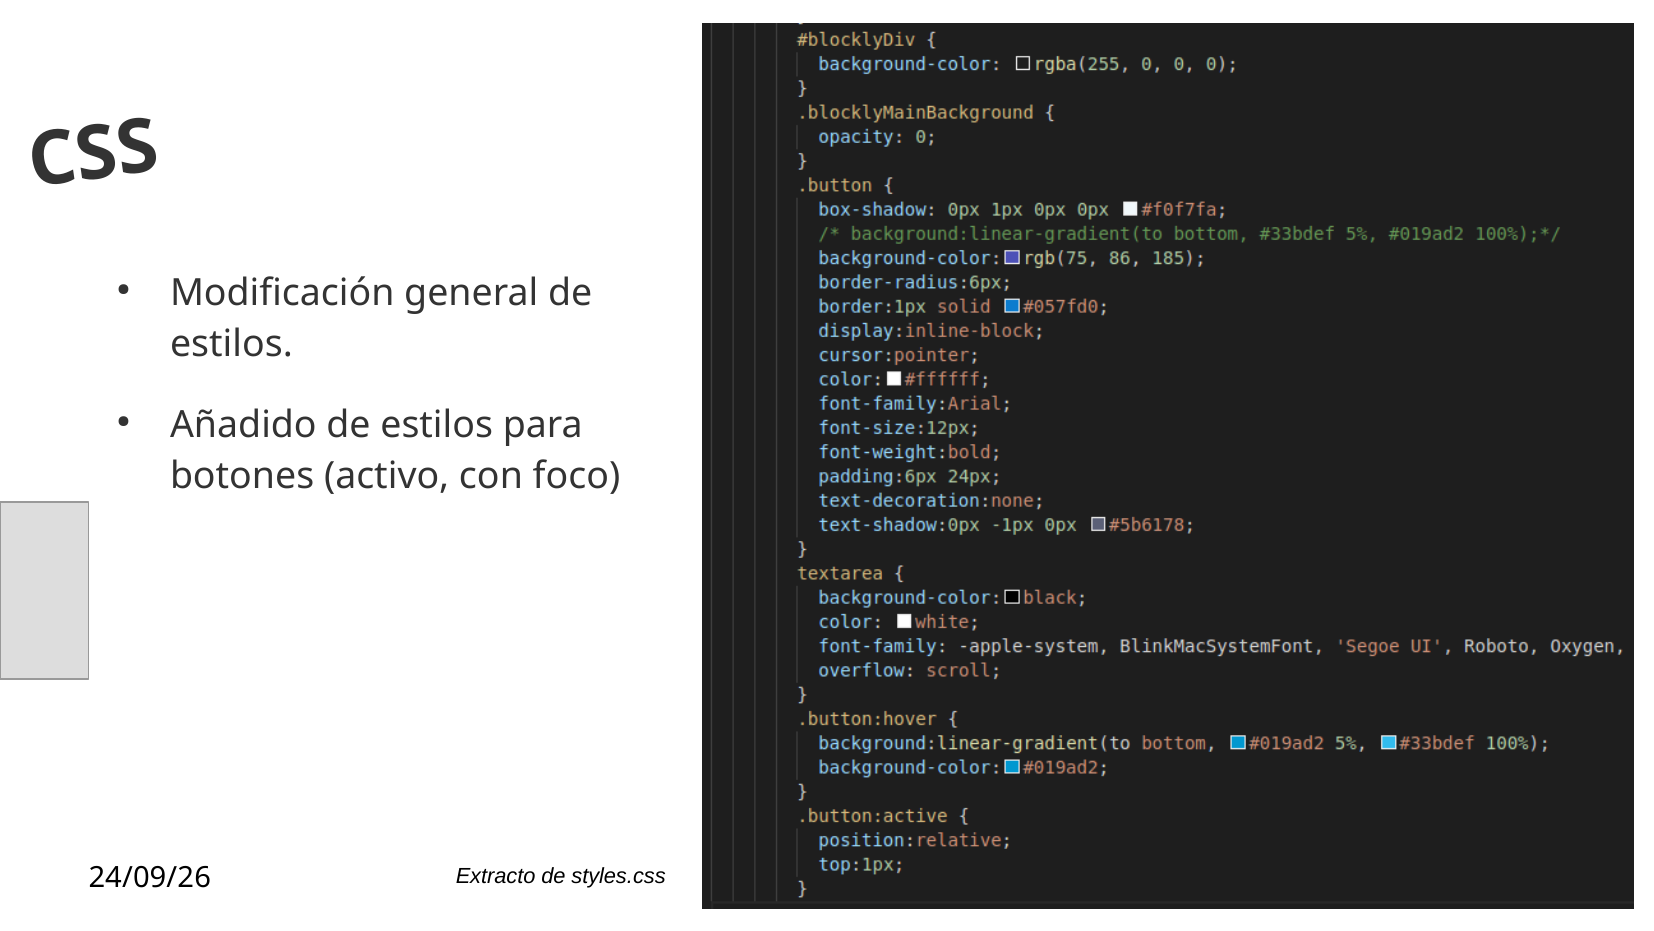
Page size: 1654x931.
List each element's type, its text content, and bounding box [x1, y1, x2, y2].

text_box Extracto de styles.css [383, 856, 739, 896]
title CSS [16, 0, 1501, 237]
list Modificación general de estilos. Añadido de estilos para botones (activo, con foco) [99, 265, 680, 789]
picture [702, 23, 1634, 909]
